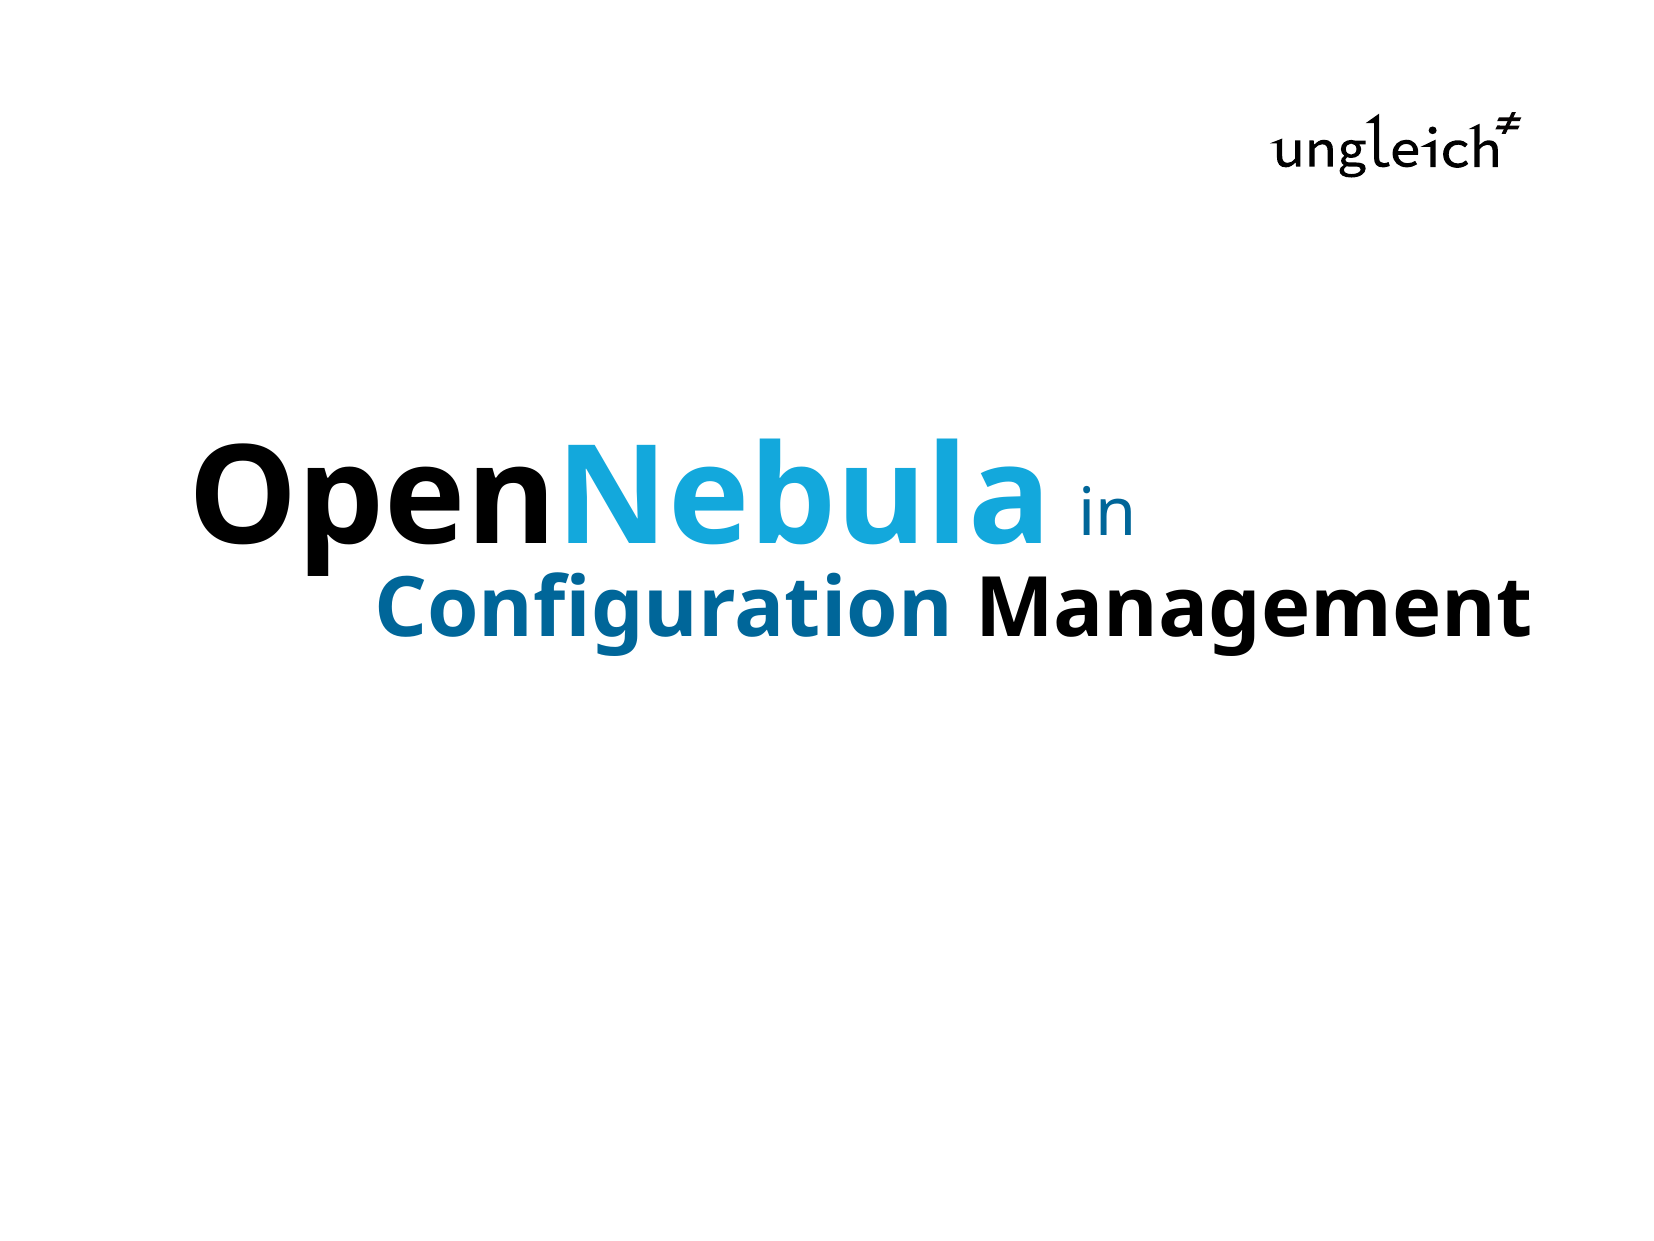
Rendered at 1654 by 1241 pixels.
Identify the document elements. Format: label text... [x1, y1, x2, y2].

text_box in [1078, 458, 1174, 561]
title Configuration Management [374, 406, 1654, 690]
text_box OpenNebula [173, 389, 1067, 591]
